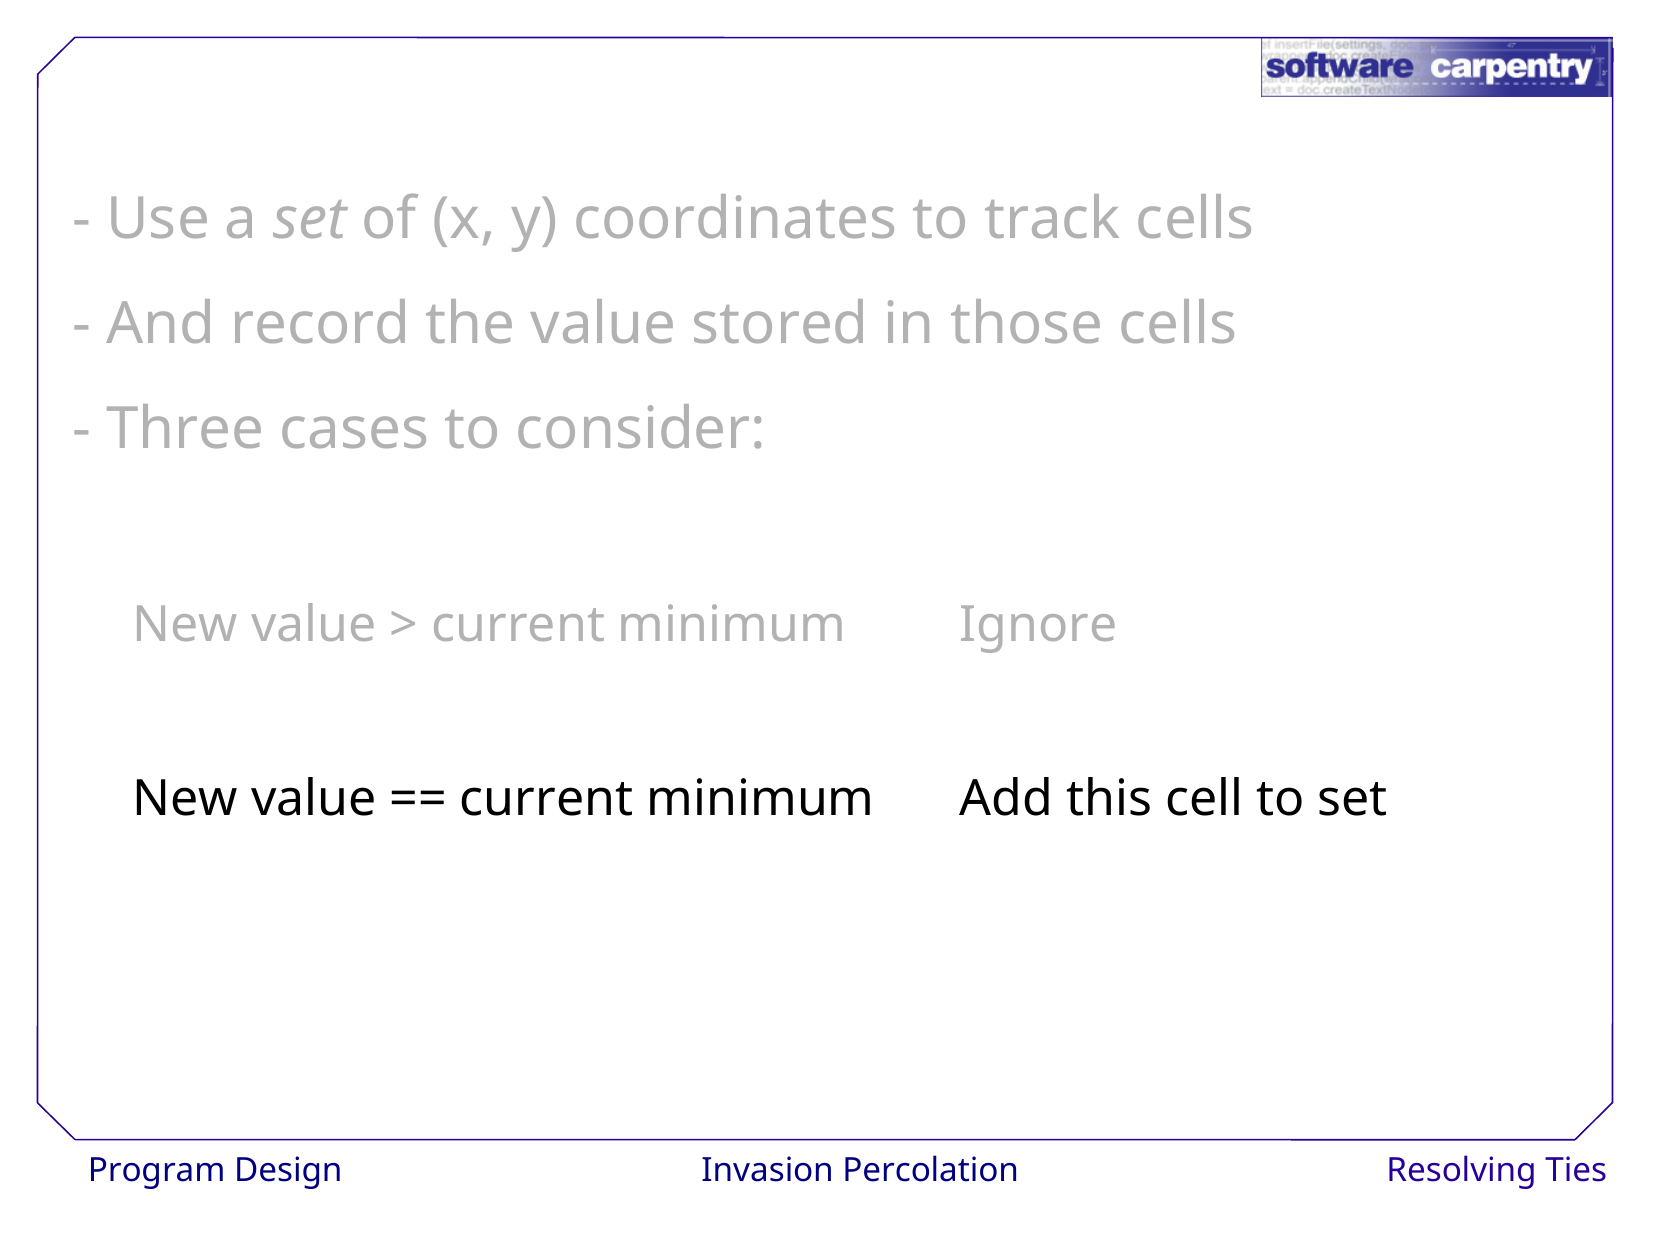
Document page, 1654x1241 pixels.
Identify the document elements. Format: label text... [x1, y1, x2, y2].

table_header New value > current minimum [118, 537, 945, 711]
table_header Ignore [945, 537, 1559, 711]
table_cell Add this cell to set [945, 711, 1559, 885]
table_cell New value == current minimum [118, 711, 945, 885]
text_box - Use a set of (x, y) coordinates to track cells - And record the value stored in those cells - Three cases to consider: [57, 138, 1420, 469]
picture [1261, 39, 1613, 97]
